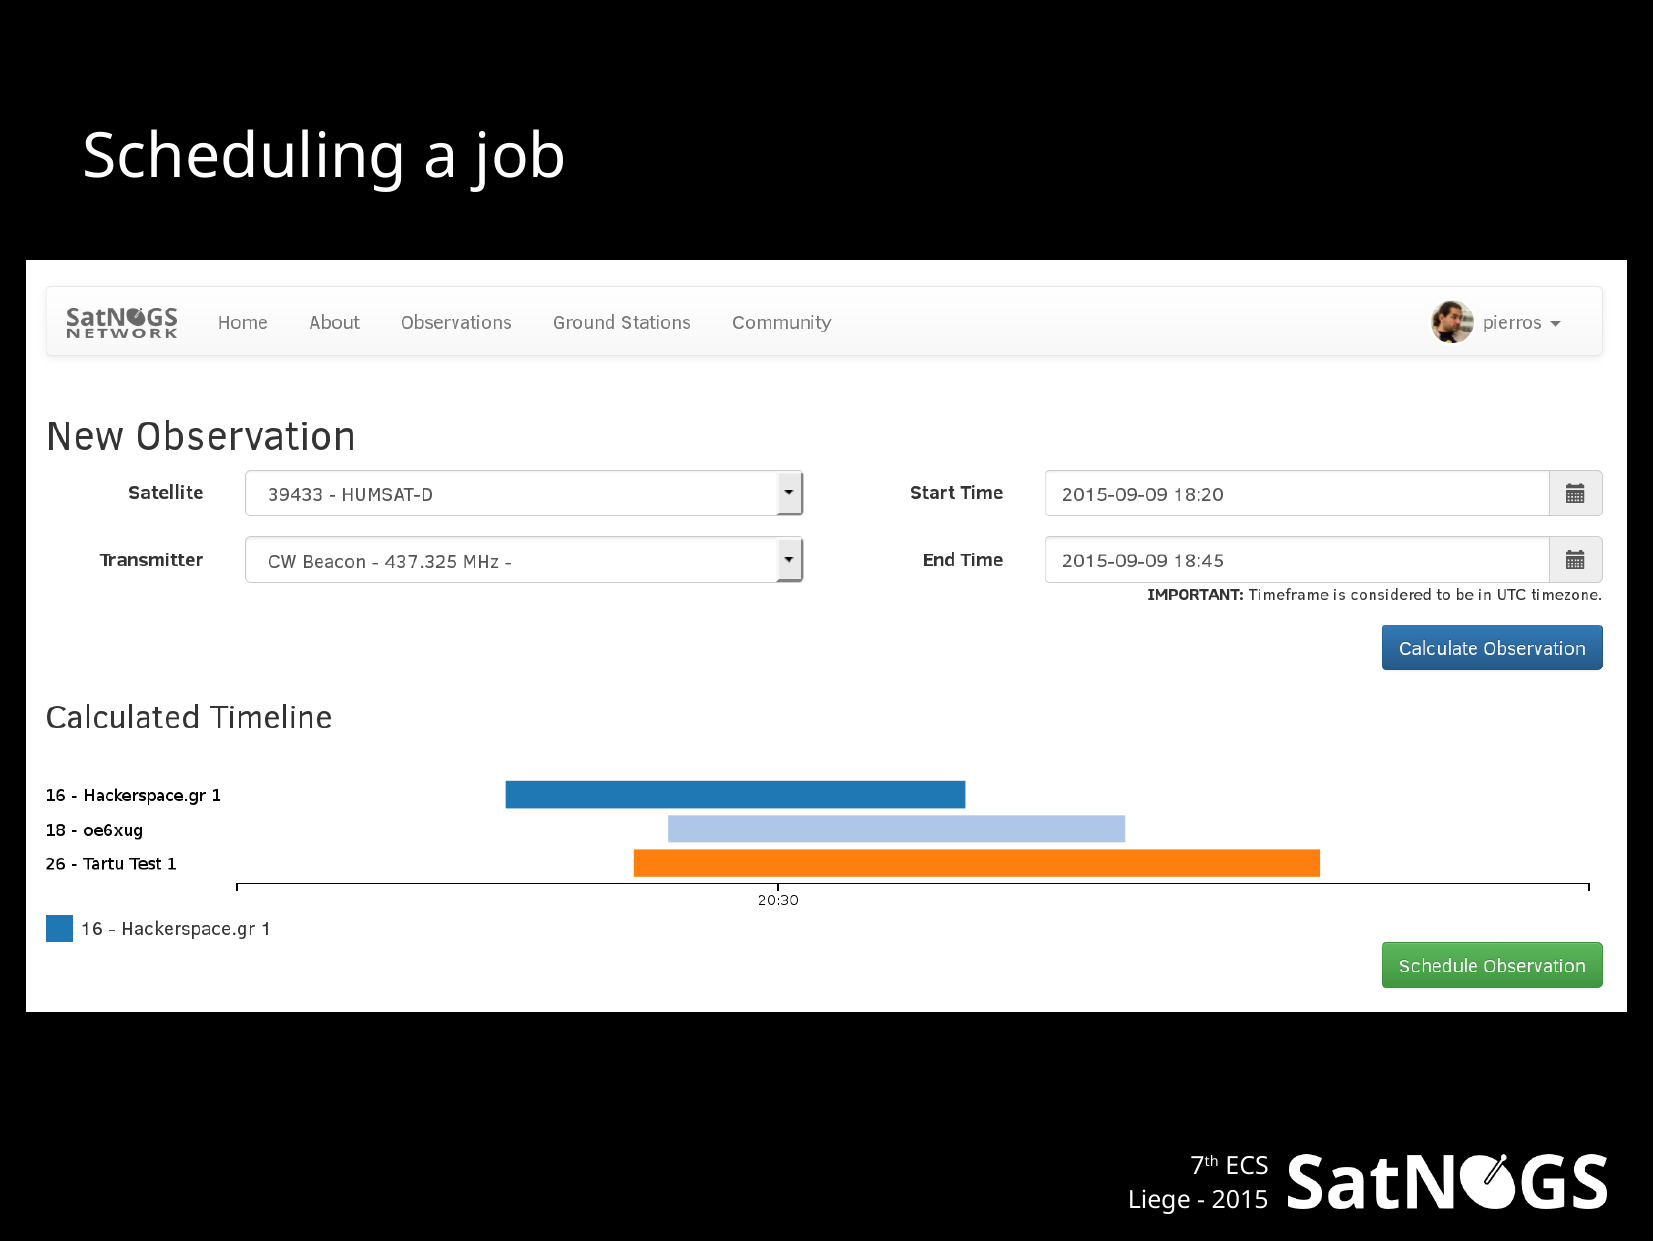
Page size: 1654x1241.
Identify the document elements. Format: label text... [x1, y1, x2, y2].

picture [26, 260, 1627, 1012]
picture [1288, 1154, 1607, 1209]
title Scheduling a job [82, 49, 1571, 257]
